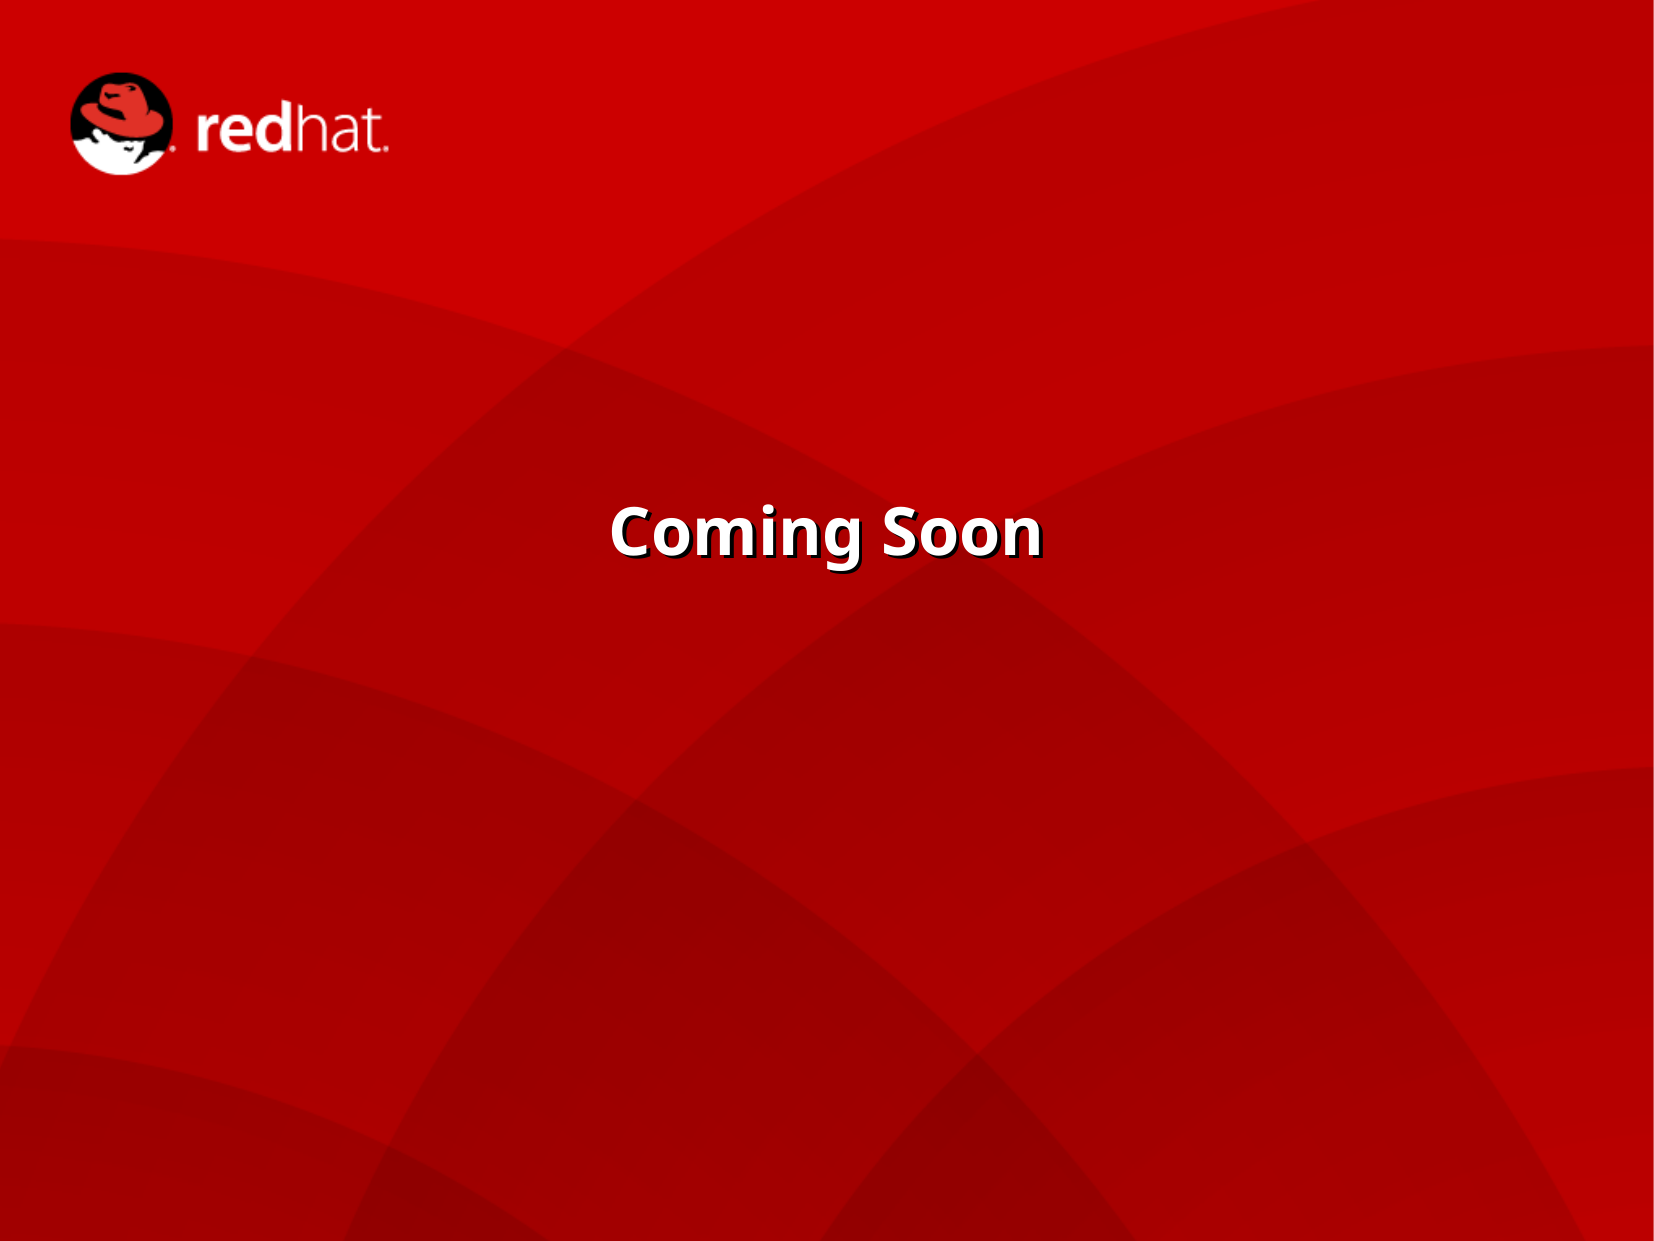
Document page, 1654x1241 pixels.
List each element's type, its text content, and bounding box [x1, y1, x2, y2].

picture [0, 0, 1654, 1241]
subtitle Coming Soon [82, 49, 1571, 1109]
